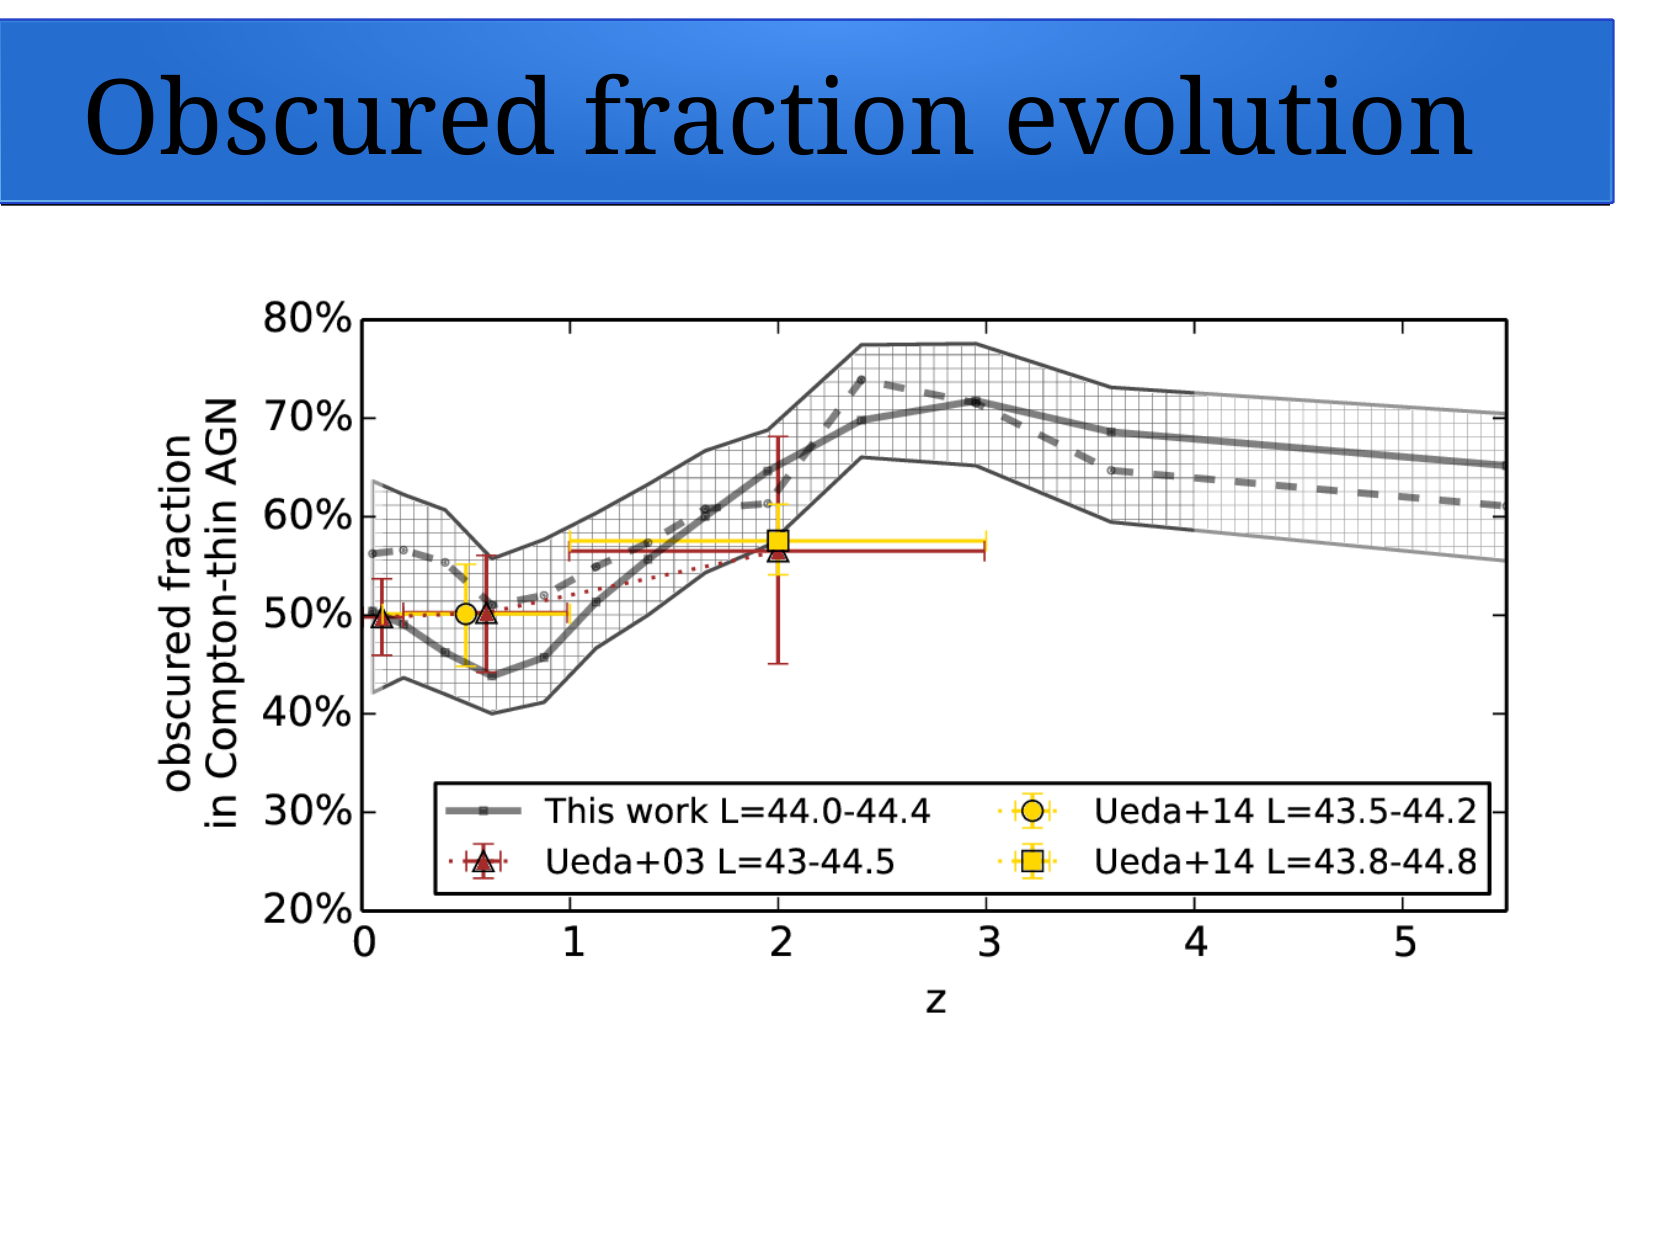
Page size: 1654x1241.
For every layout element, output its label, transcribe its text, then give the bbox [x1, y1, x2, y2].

title Obscured fraction evolution [82, 47, 1591, 181]
picture [134, 275, 1531, 1046]
